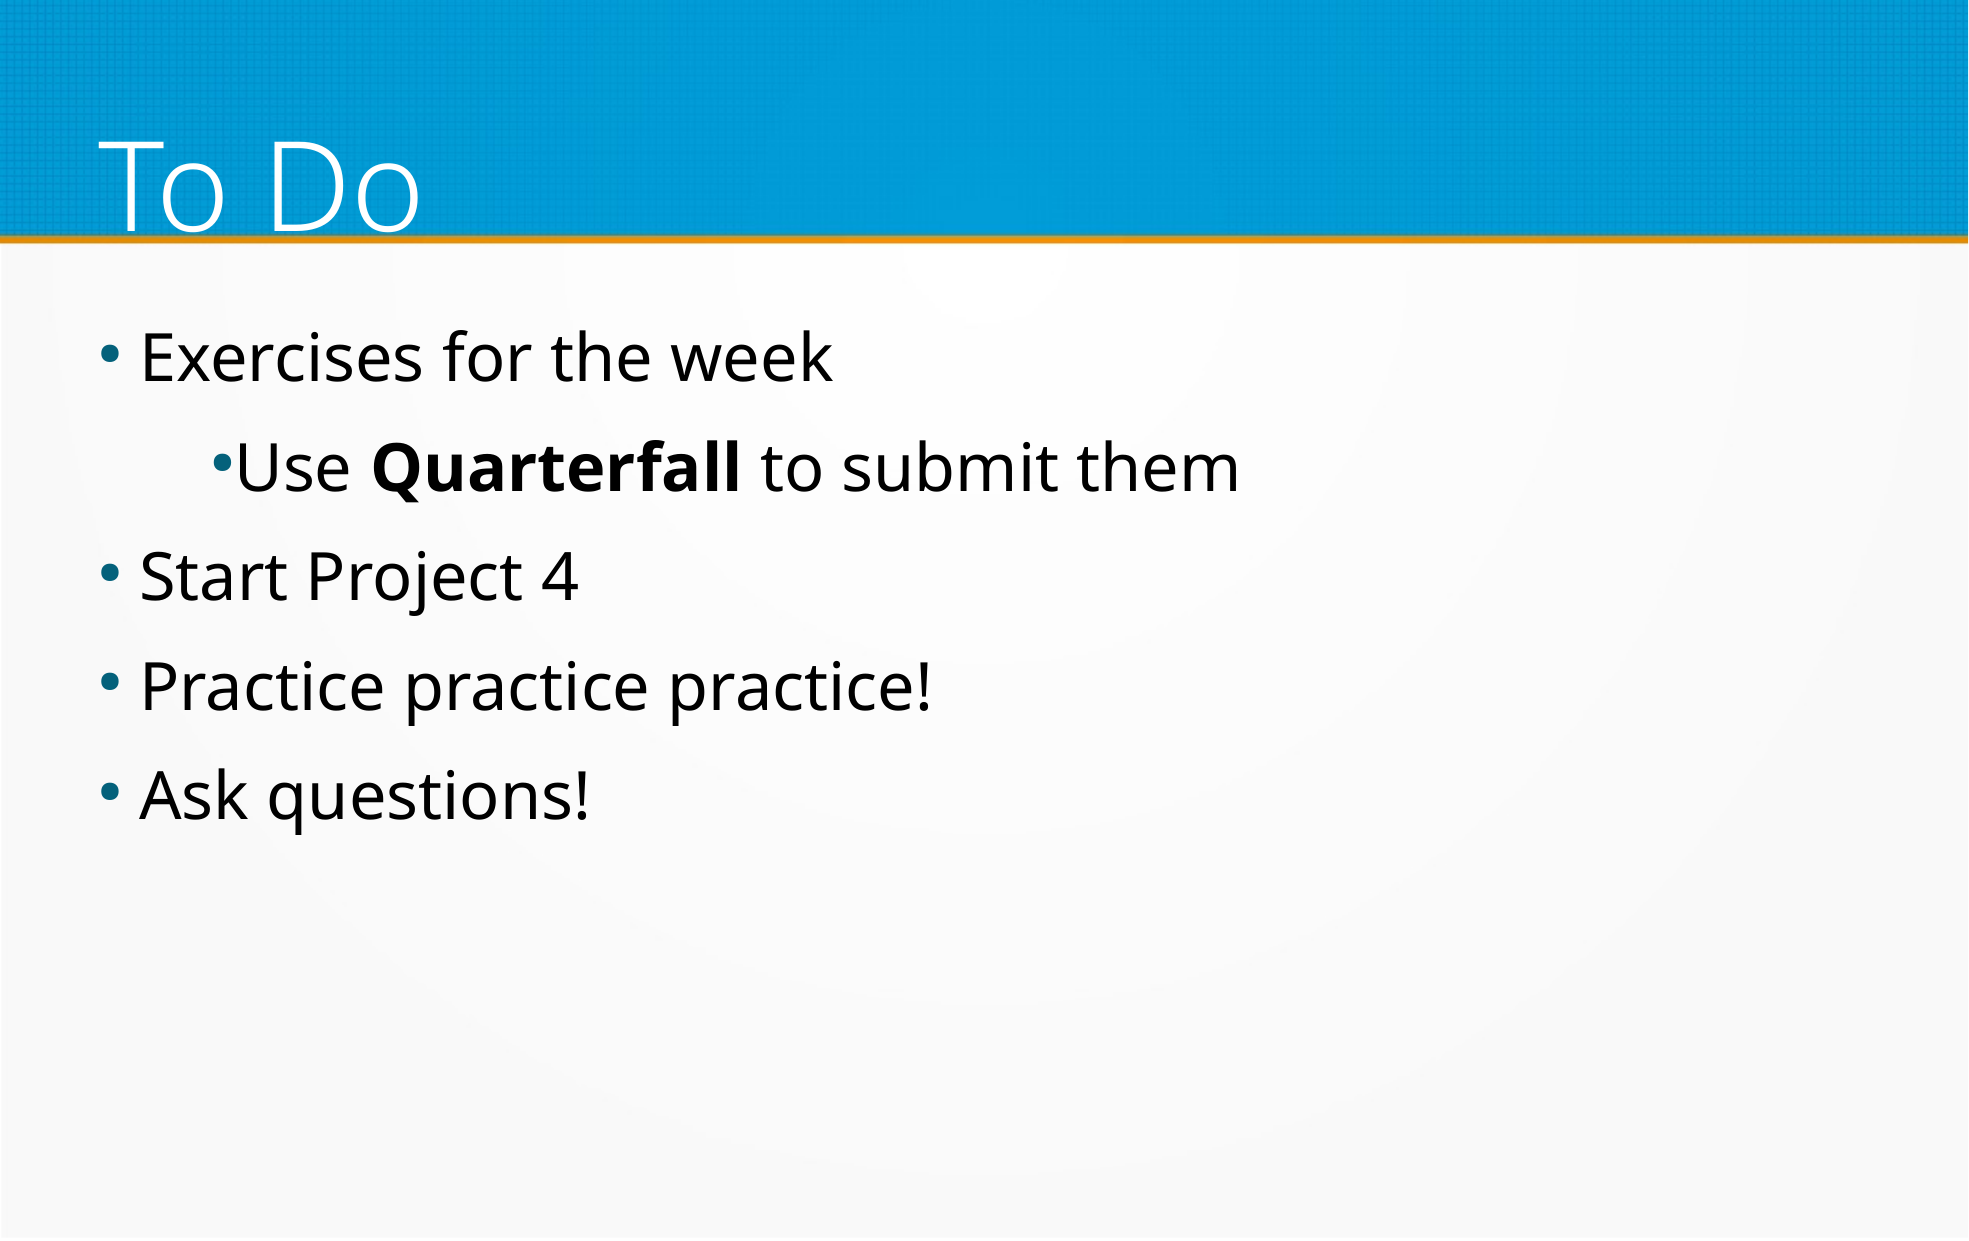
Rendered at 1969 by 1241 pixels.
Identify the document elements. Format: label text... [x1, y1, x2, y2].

picture [0, 233, 1969, 1241]
title To Do [98, 49, 1870, 257]
list Exercises for the week Use Quarterfall to submit them Start Project 4 Practice practice practice! Ask questions! [98, 315, 1860, 1156]
